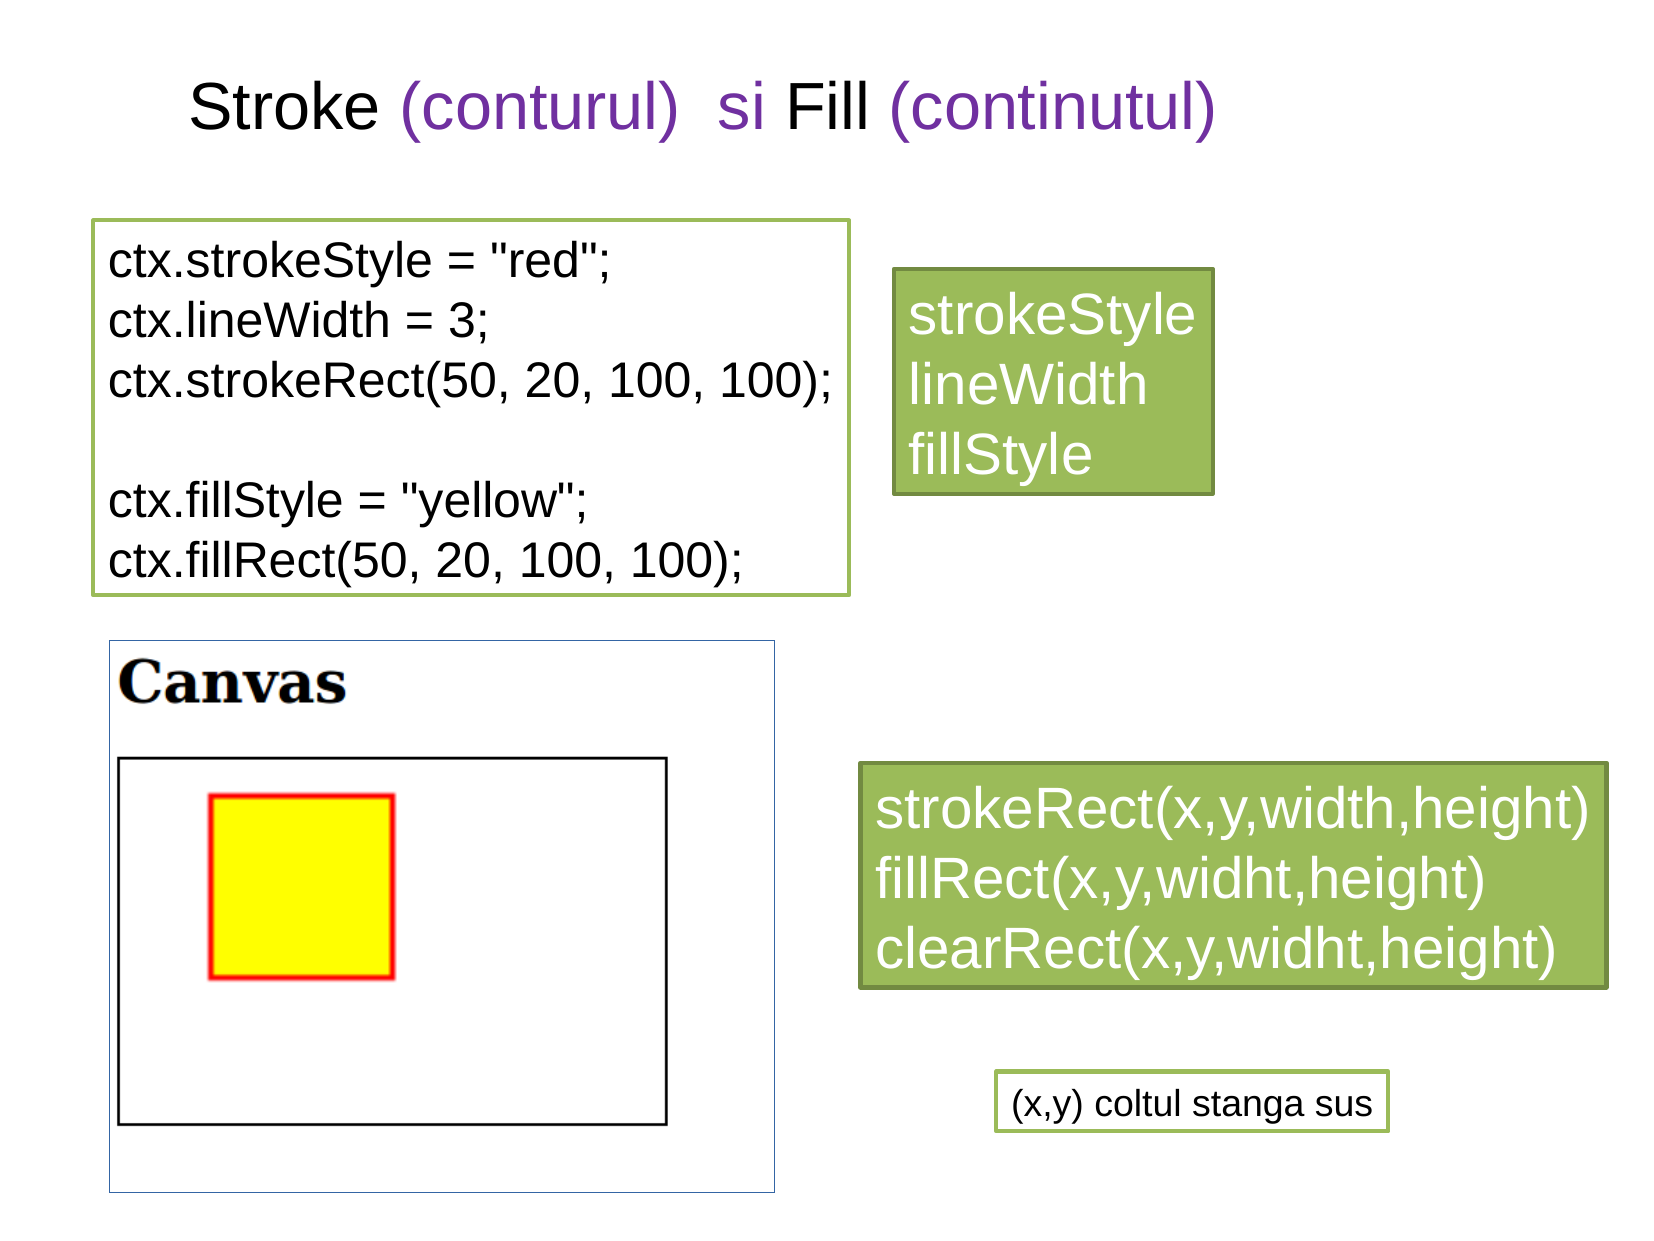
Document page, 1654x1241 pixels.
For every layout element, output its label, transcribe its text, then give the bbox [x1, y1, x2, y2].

text_box ctx.strokeStyle = "red"; ctx.lineWidth = 3; ctx.strokeRect(50, 20, 100, 100); ctx.fillStyle = "yellow"; ctx.fillRect(50, 20, 100, 100); [93, 220, 849, 596]
text_box strokeRect(x,y,width,height) fillRect(x,y,widht,height) clearRect(x,y,widht,height) [860, 762, 1607, 988]
text_box Stroke (conturul) si Fill (continutul) [173, 55, 1233, 150]
text_box strokeStyle lineWidth fillStyle [893, 268, 1213, 494]
text_box (x,y) coltul stanga sus [996, 1071, 1389, 1132]
picture [109, 640, 775, 1193]
